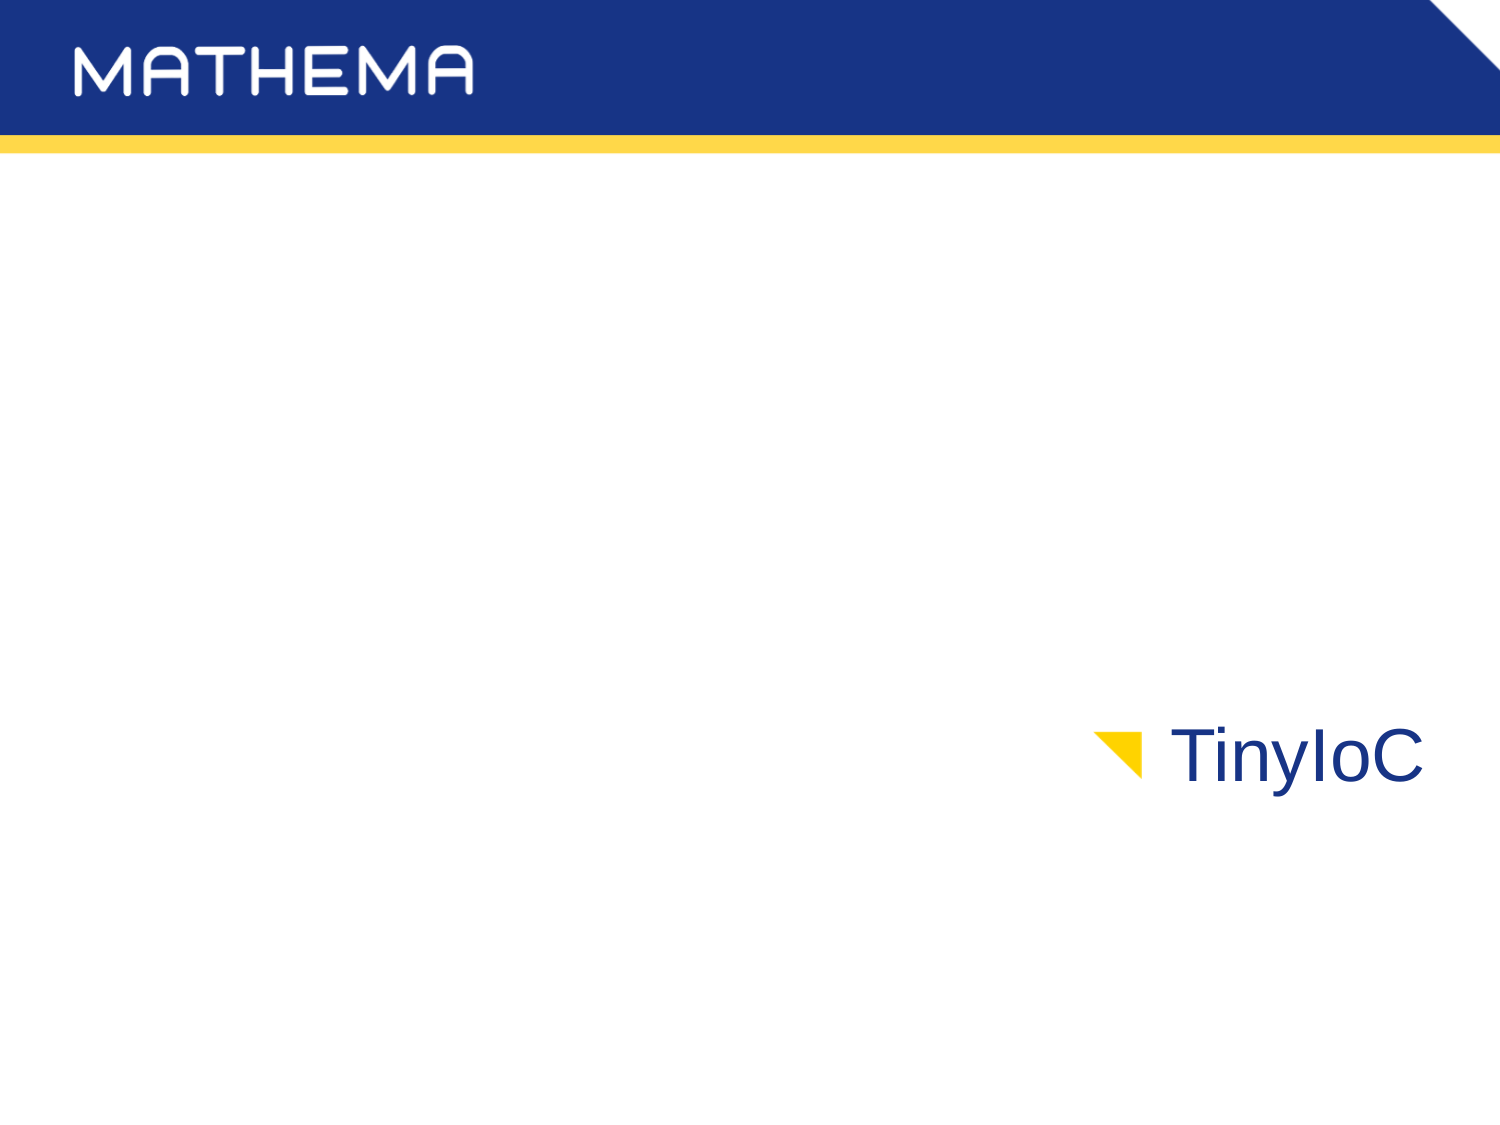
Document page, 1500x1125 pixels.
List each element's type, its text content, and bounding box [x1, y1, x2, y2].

picture [0, 0, 1500, 1125]
text_box TinyIoC [73, 708, 1427, 804]
